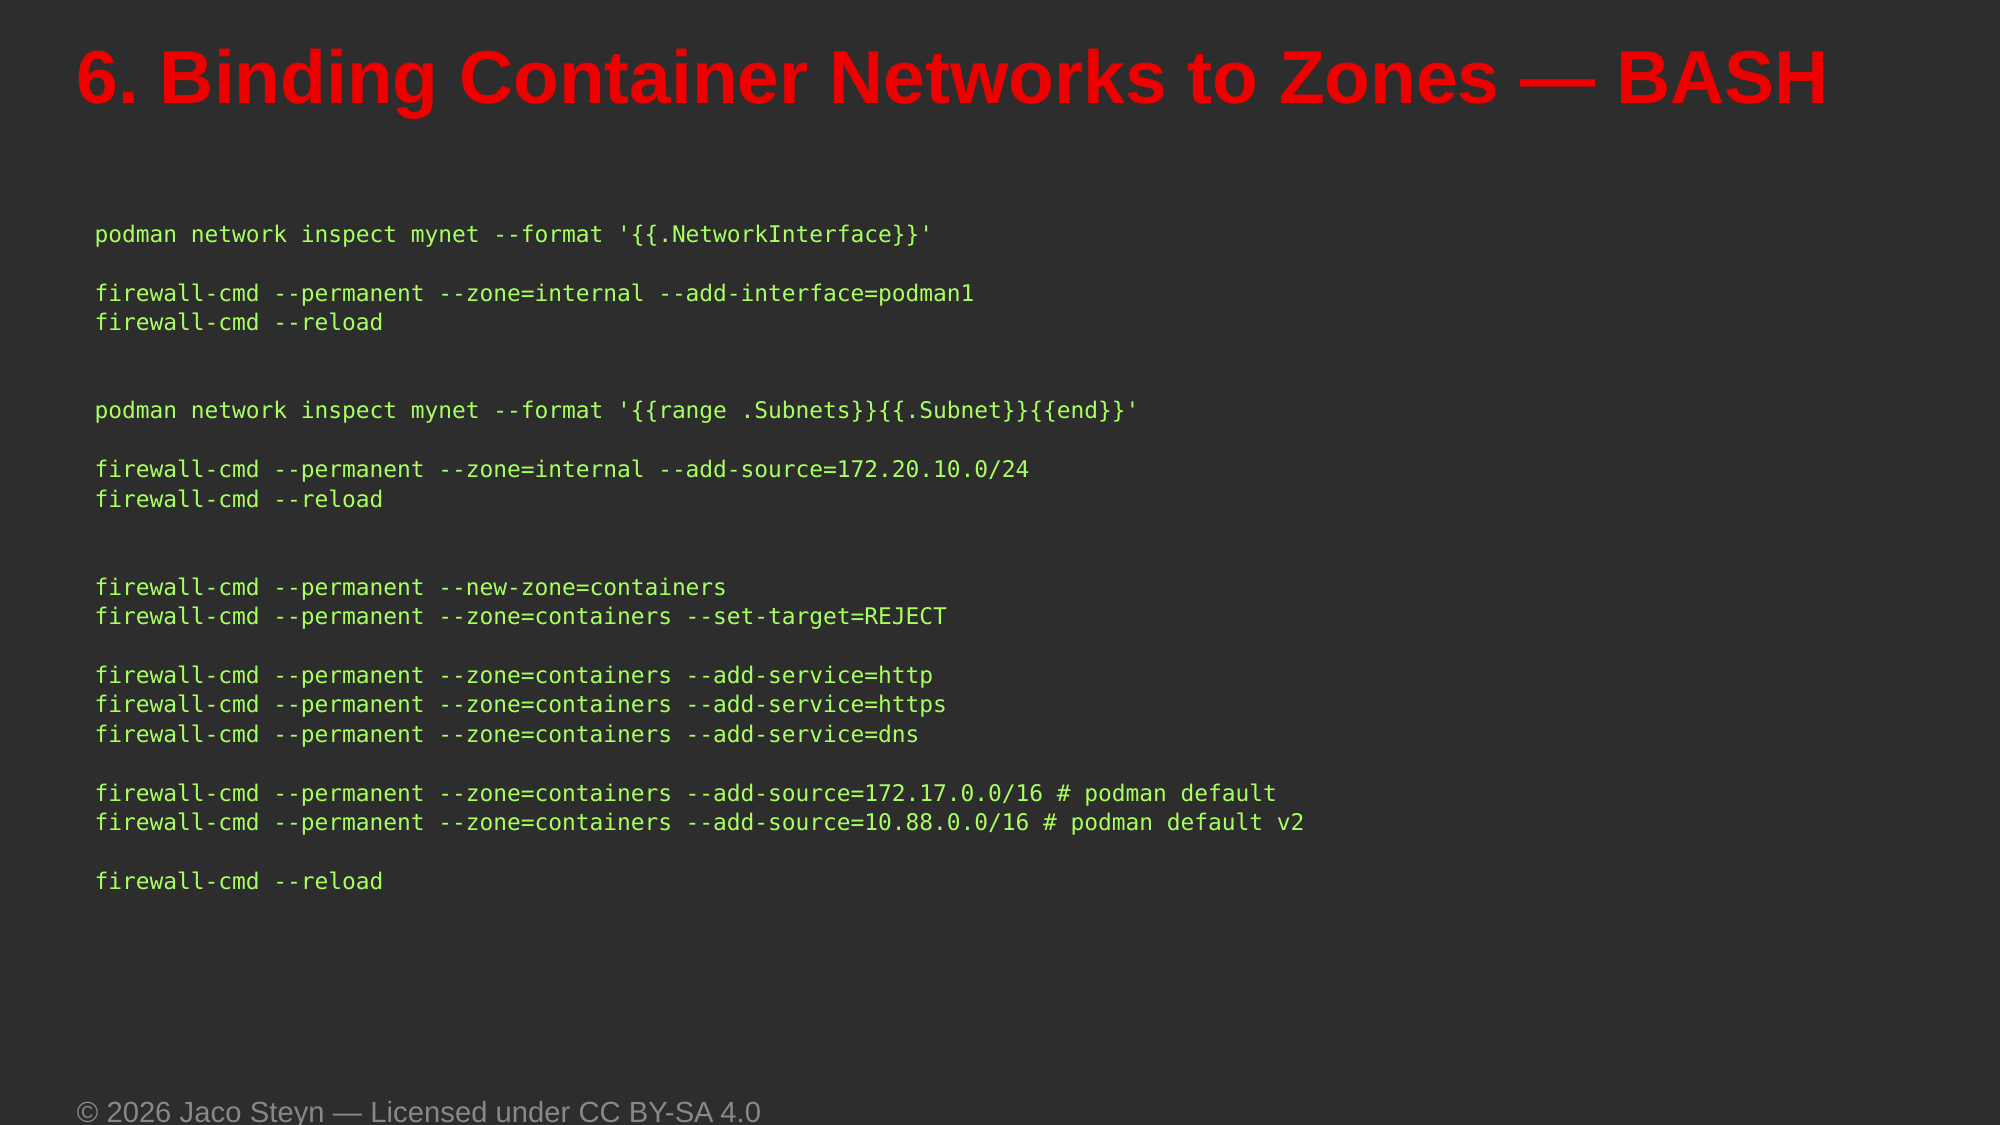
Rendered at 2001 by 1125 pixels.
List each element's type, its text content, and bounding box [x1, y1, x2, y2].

text_box © 2026 Jaco Steyn — Licensed under CC BY-SA 4.0 [59, 1083, 1942, 1120]
text_box 6. Binding Container Networks to Zones — BASH [59, 23, 1942, 178]
text_box podman network inspect mynet --format '{{.NetworkInterface}}' firewall-cmd --permanent --zone=internal --add-interface=podman1 firewall-cmd --reload podman network inspect mynet --format '{{range .Subnets}}{{.Subnet}}{{end}}' firewall-cmd --permanent --zone=internal --add-source=172.20.10.0/24 firewall-cmd --reload firewall-cmd --permanent --new-zone=containers firewall-cmd --permanent --zone=containers --set-target=REJECT firewall-cmd --permanent --zone=containers --add-service=http firewall-cmd --permanent --zone=containers --add-service=https firewall-cmd --permanent --zone=containers --add-service=dns firewall-cmd --permanent --zone=containers --add-source=172.17.0.0/16 # podman default firewall-cmd --permanent --zone=containers --add-source=10.88.0.0/16 # podman default v2 firewall-cmd --reload [59, 194, 1942, 1052]
